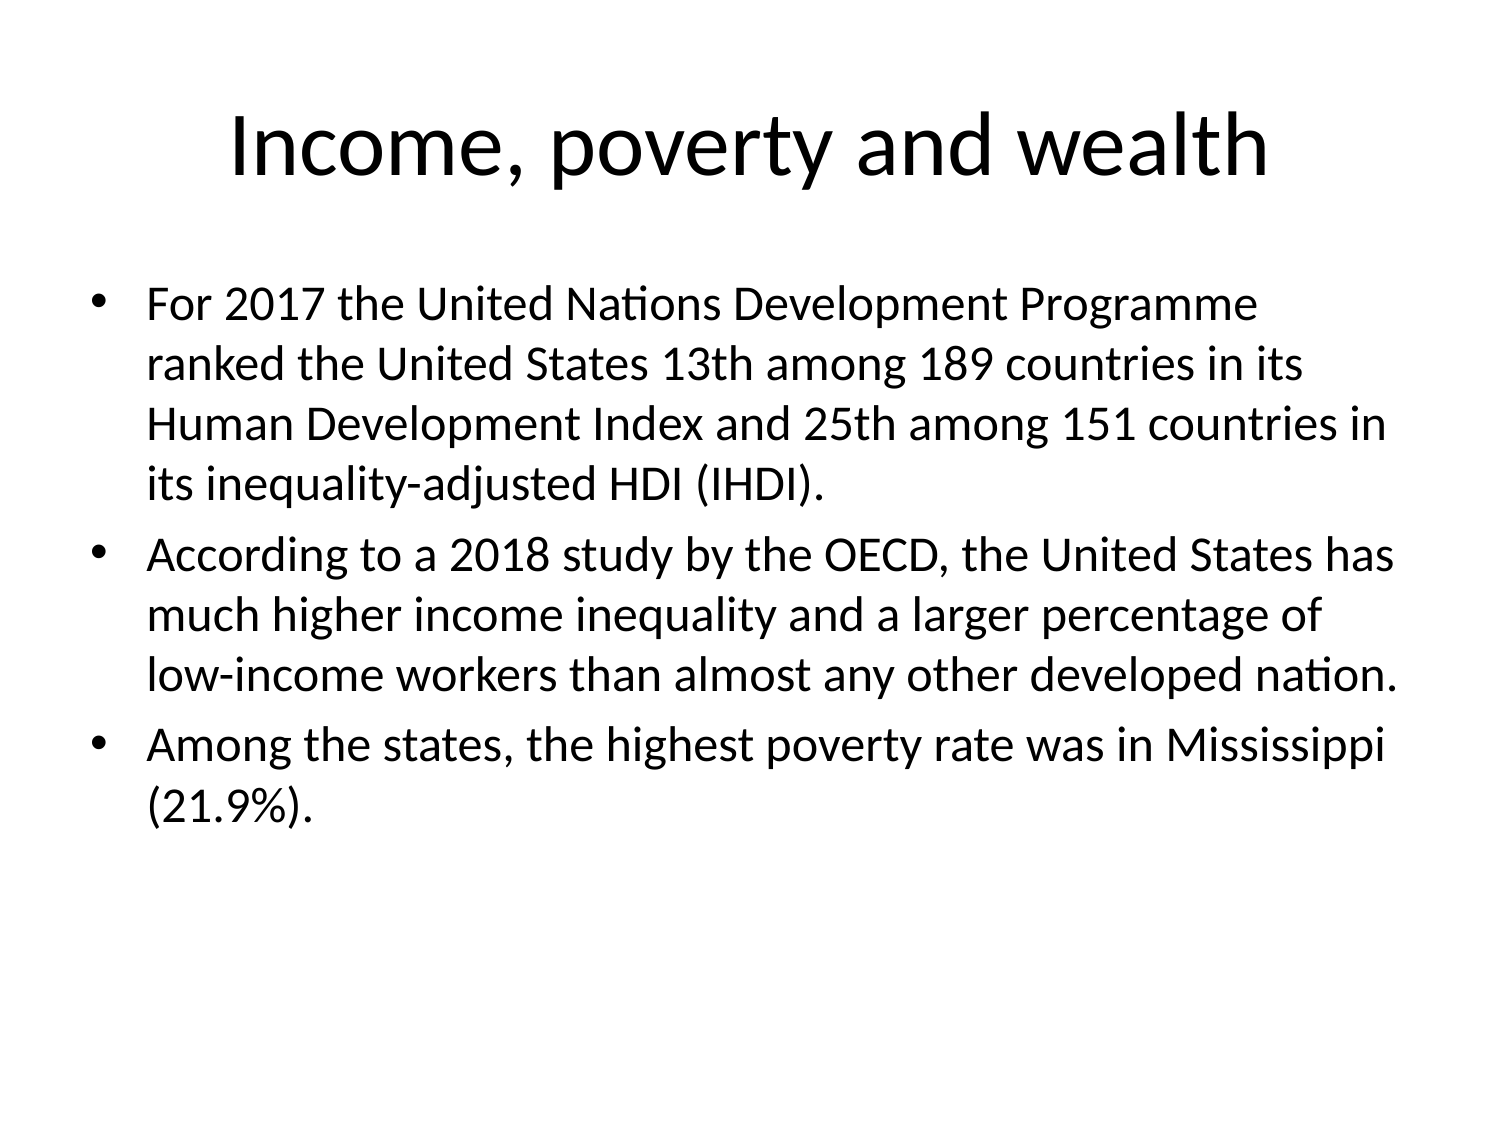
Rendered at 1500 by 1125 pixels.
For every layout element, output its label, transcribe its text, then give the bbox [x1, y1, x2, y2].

title Income, poverty and wealth [75, 45, 1425, 233]
list For 2017 the United Nations Development Programme ranked the United States 13th among 189 countries in its Human Development Index and 25th among 151 countries in its inequality-adjusted HDI (IHDI). According to a 2018 study by the OECD, the United States has much higher income inequality and a larger percentage of low-income workers than almost any other developed nation. Among the states, the highest poverty rate was in Mississippi (21.9%). [75, 262, 1425, 1005]
